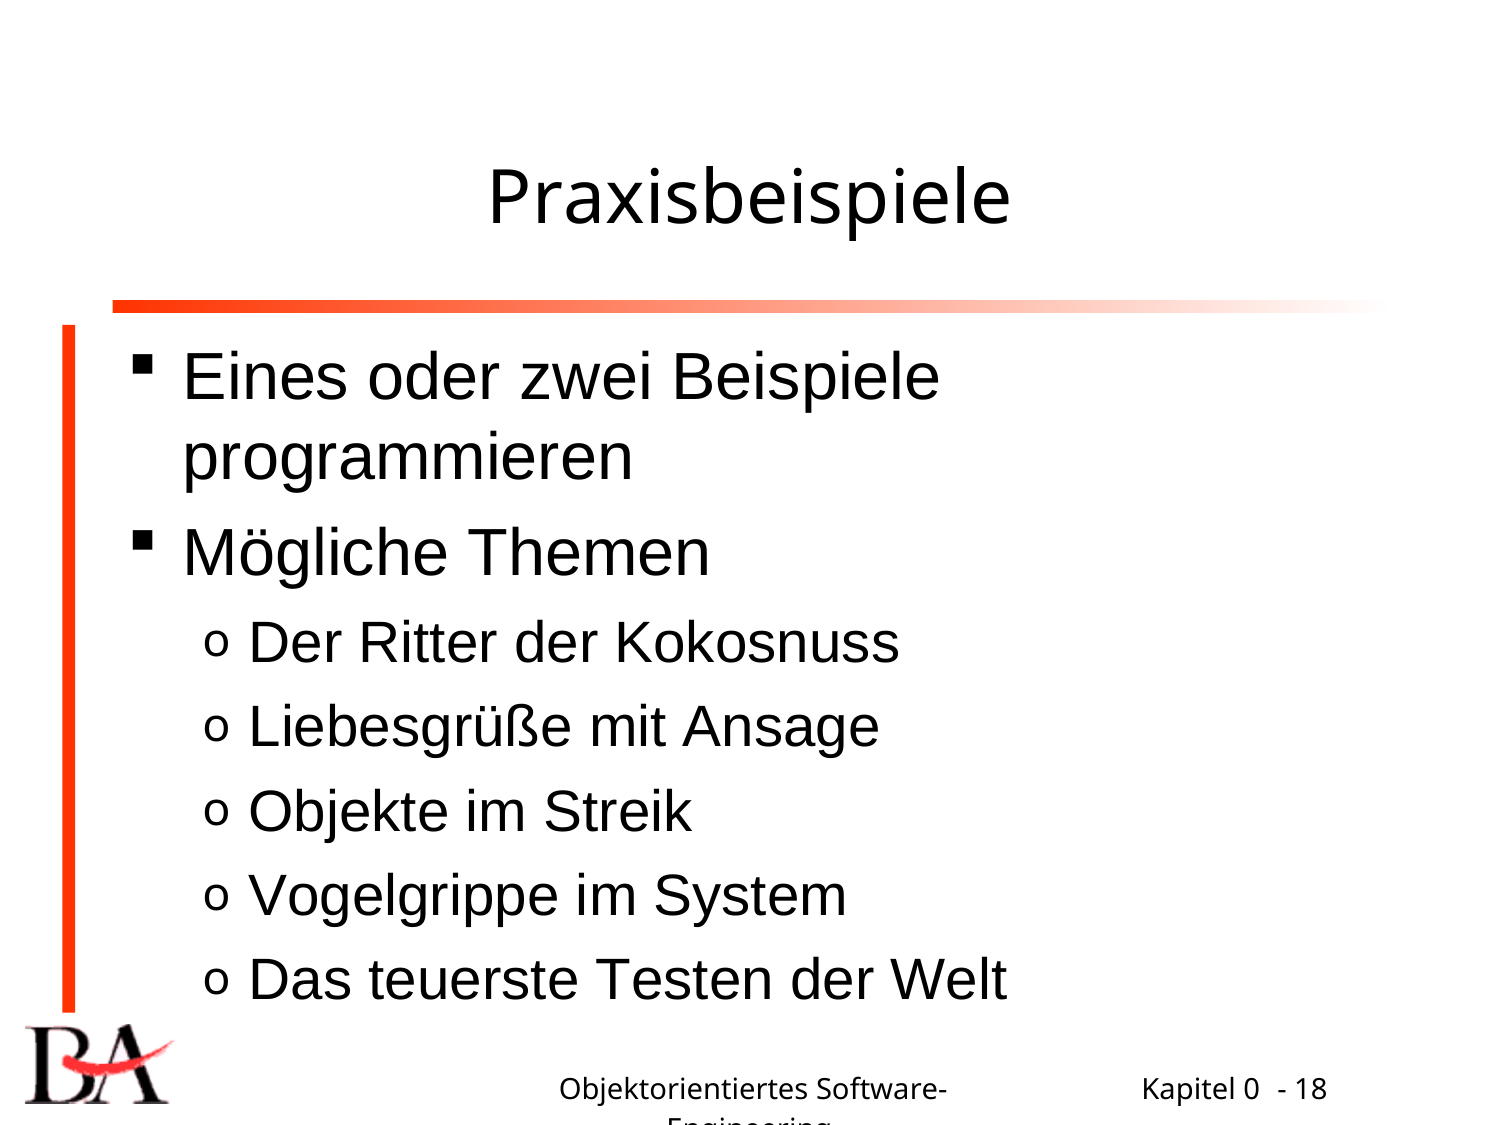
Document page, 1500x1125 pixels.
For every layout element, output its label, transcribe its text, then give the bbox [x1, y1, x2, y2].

picture [24, 1024, 175, 1104]
title Praxisbeispiele [112, 99, 1388, 288]
list Eines oder zwei Beispiele programmieren Mögliche Themen Der Ritter der Kokosnuss Liebesgrüße mit Ansage Objekte im Streik Vogelgrippe im System Das teuerste Testen der Welt [112, 324, 1388, 1051]
